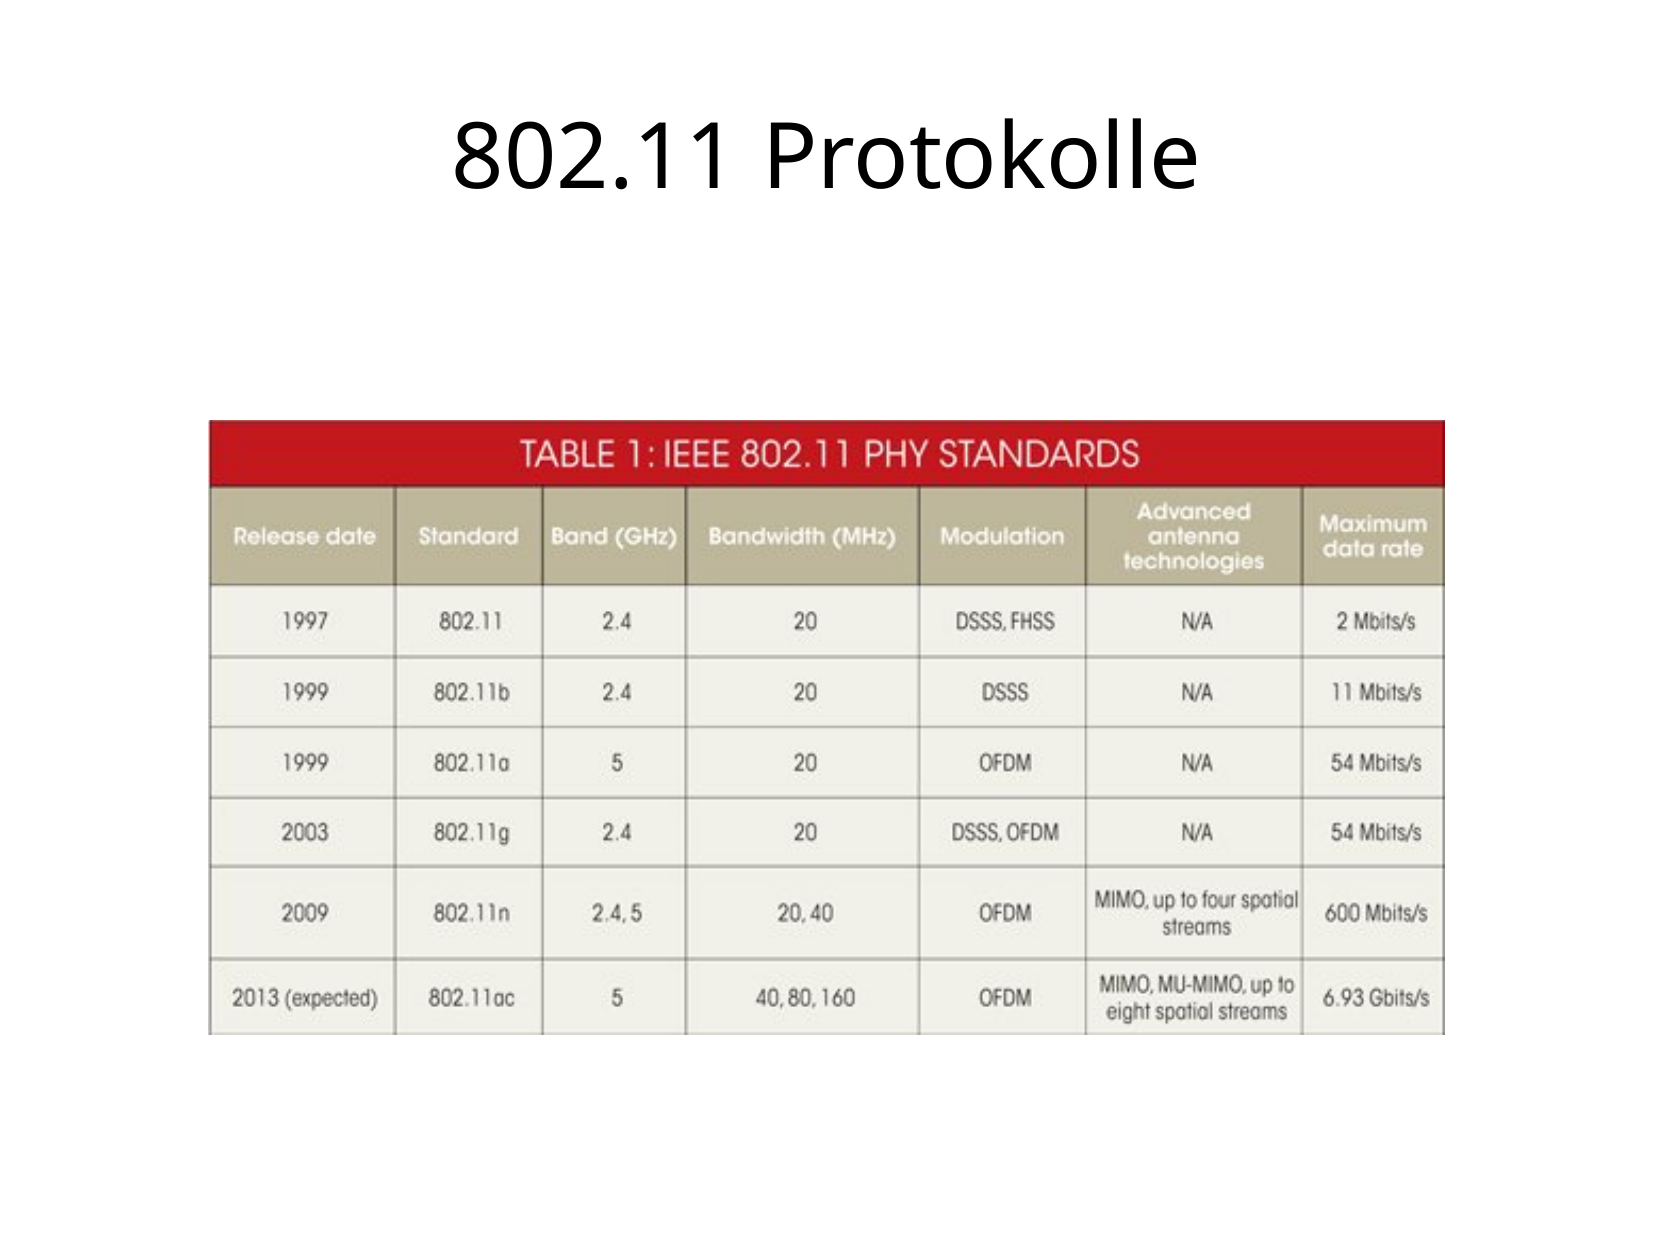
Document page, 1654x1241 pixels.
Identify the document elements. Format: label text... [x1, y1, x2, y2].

picture [208, 420, 1445, 1036]
title 802.11 Protokolle [82, 49, 1571, 257]
